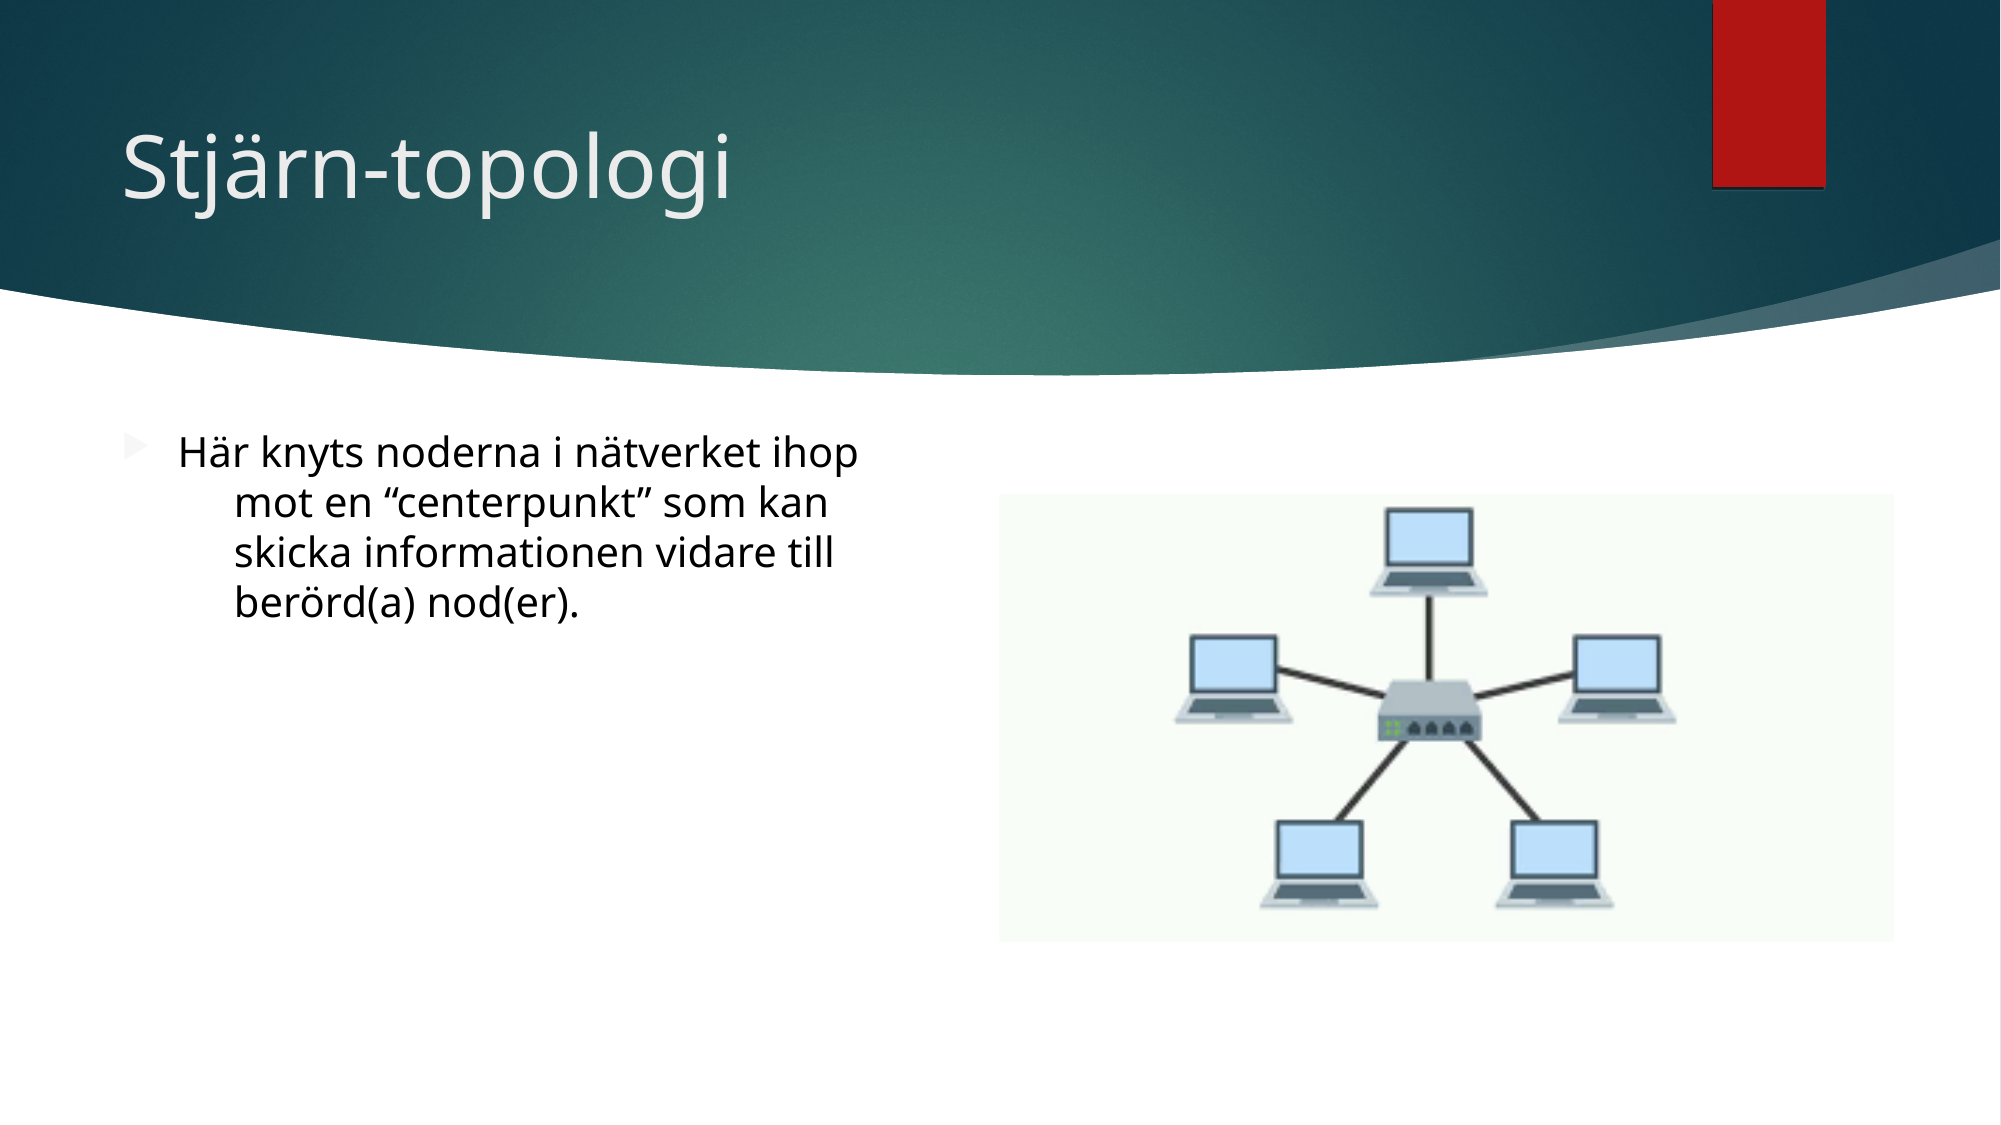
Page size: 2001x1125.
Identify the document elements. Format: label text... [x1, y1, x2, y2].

title Stjärn-topologi [106, 103, 1625, 271]
list Här knyts noderna i nätverket ihop mot en “centerpunkt” som kan skicka informationen vidare till berörd(a) nod(er). [106, 418, 947, 1019]
text_box [0, 0, 2000, 1125]
picture [999, 494, 1894, 942]
